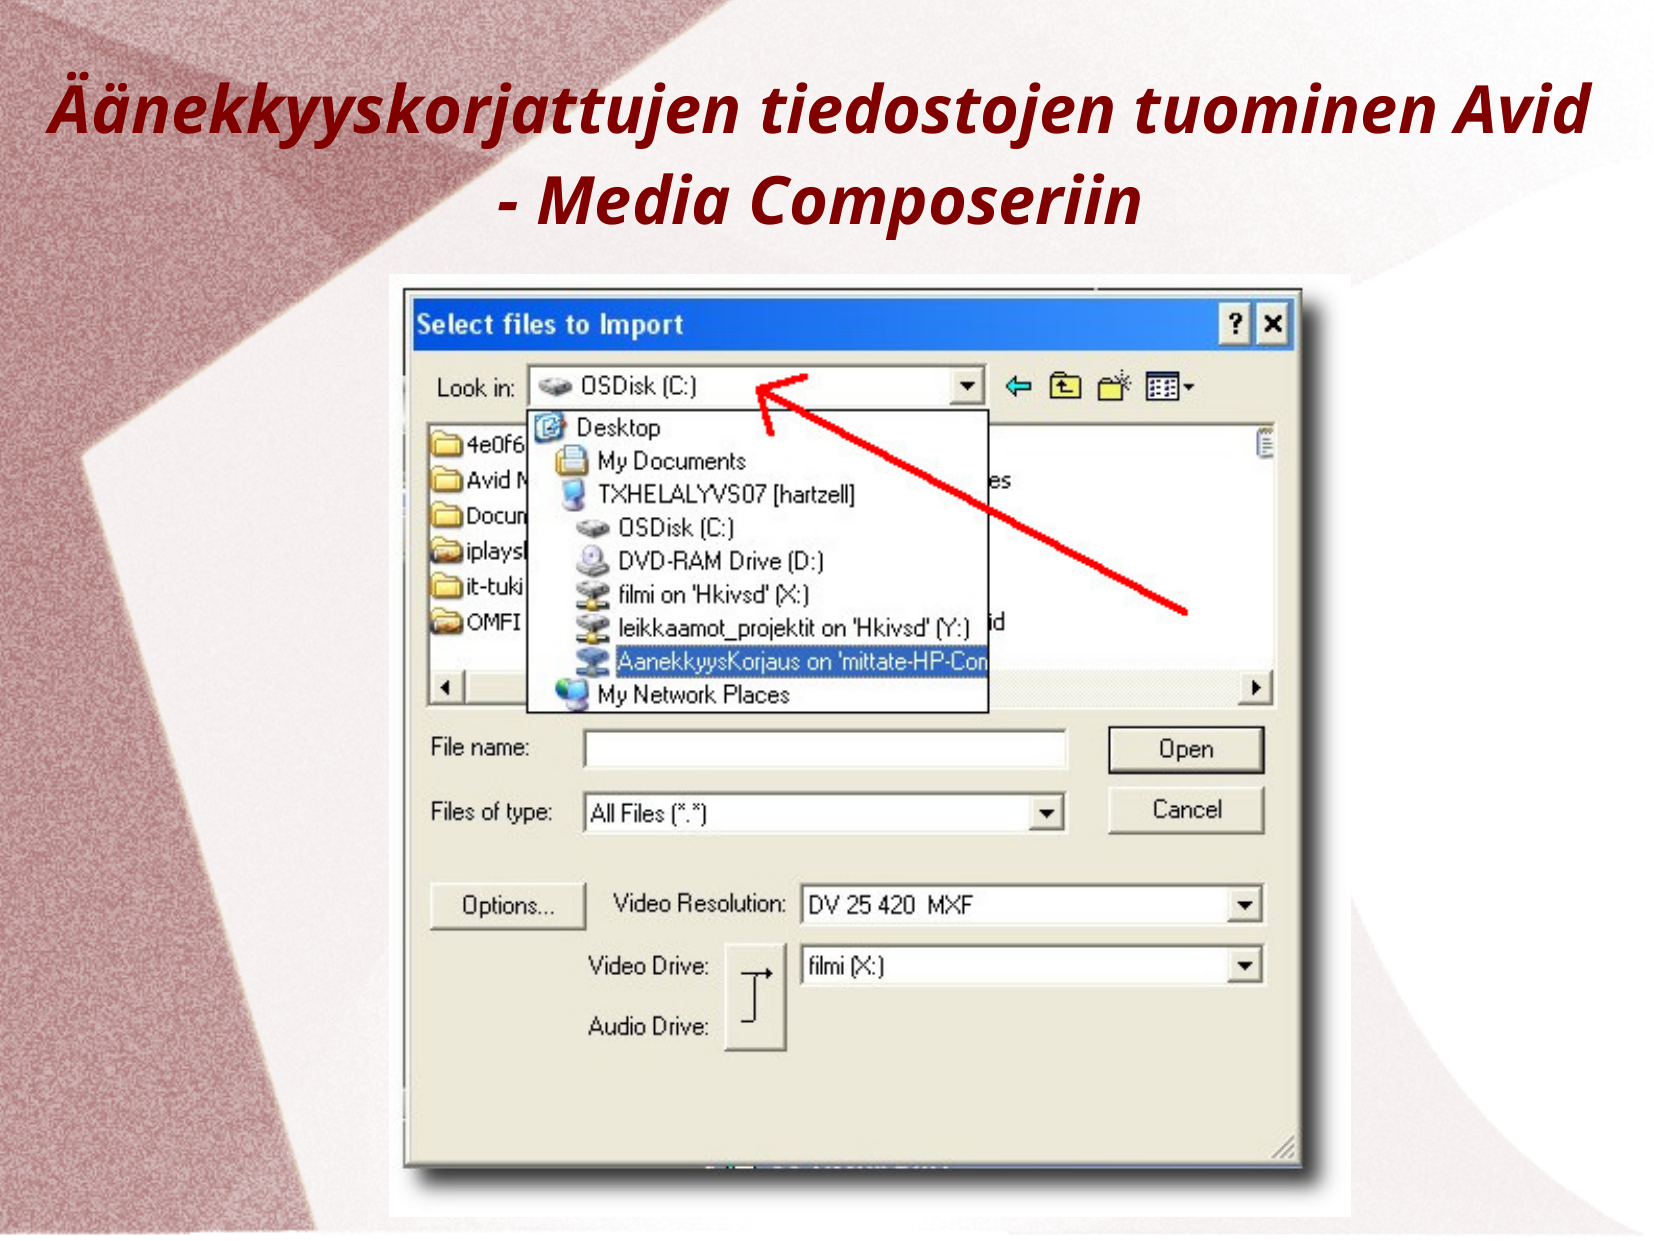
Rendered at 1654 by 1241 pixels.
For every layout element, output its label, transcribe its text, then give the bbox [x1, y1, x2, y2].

title Äänekkyyskorjattujen tiedostojen tuominen Avid - Media Composeriin [35, 49, 1607, 257]
picture [0, 0, 1654, 1241]
